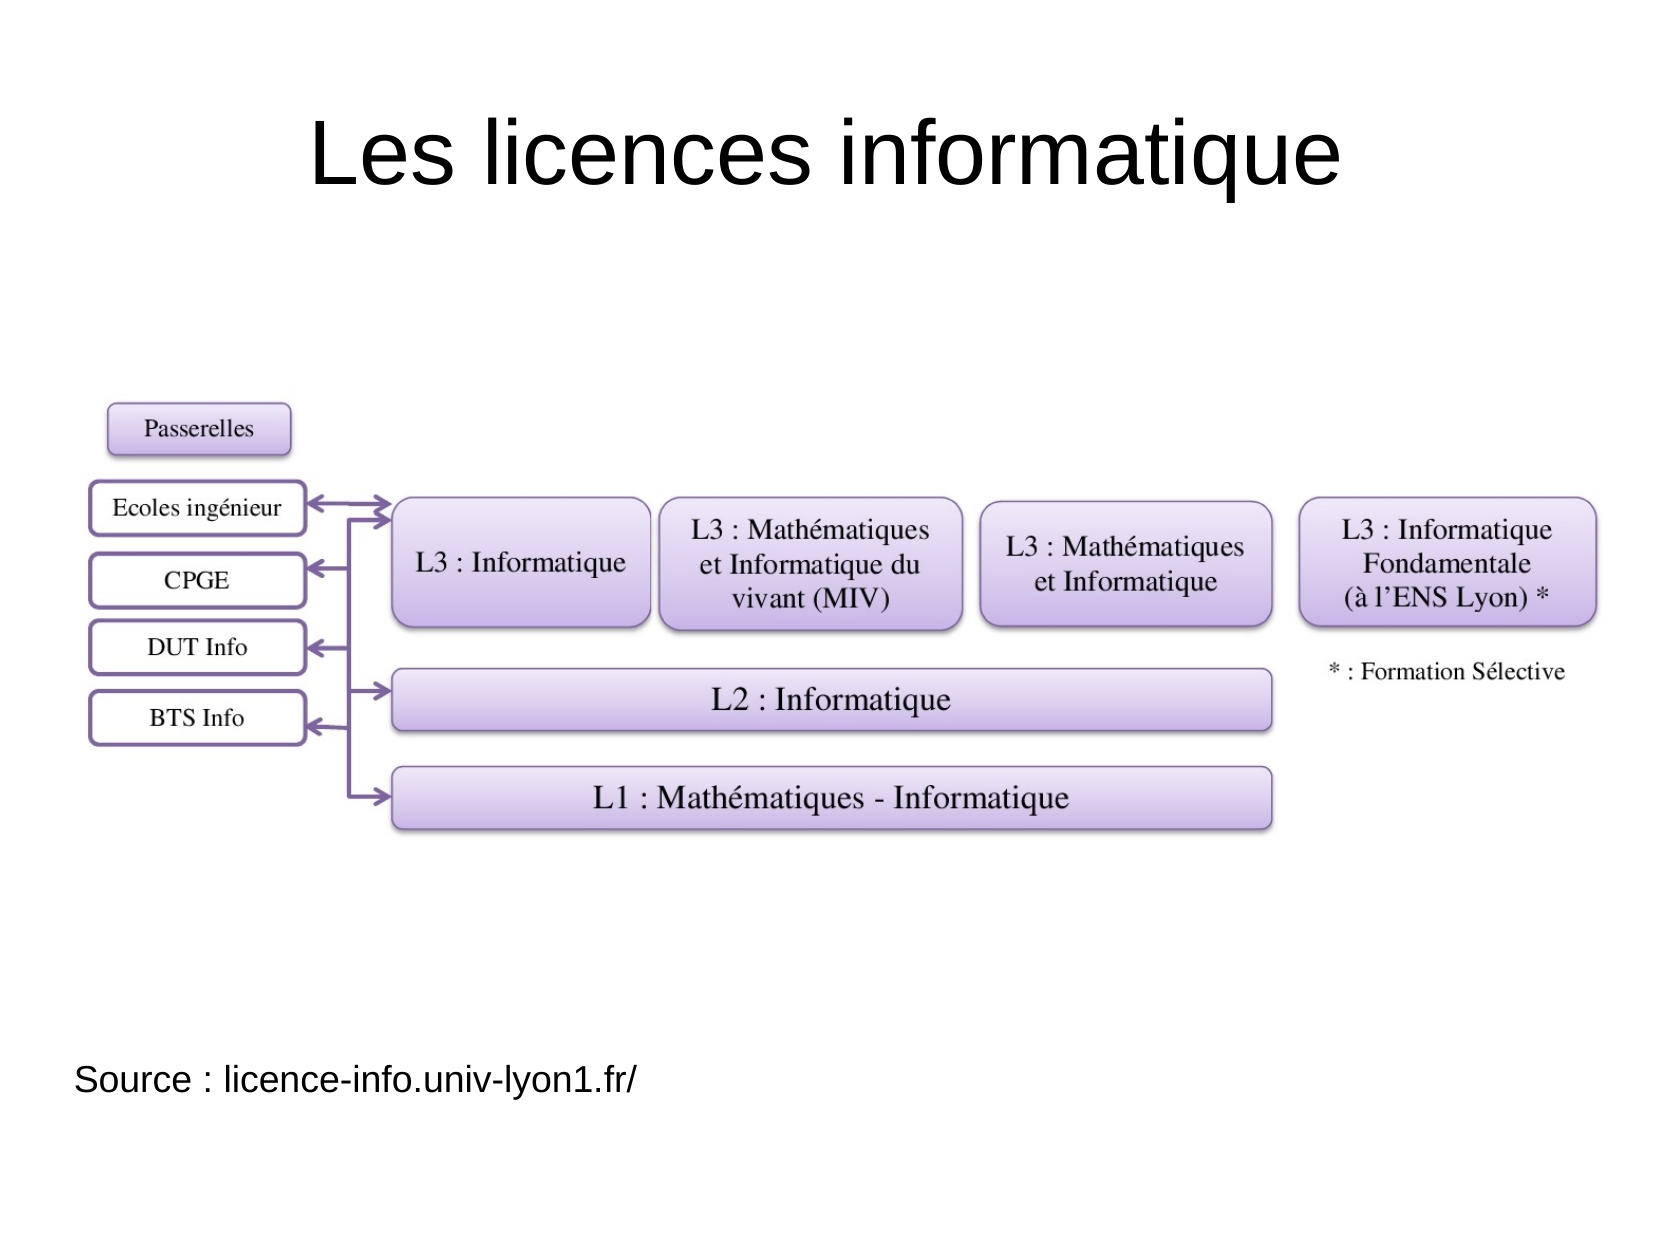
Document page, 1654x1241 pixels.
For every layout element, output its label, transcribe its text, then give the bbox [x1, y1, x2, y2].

picture [29, 354, 1625, 896]
title Les licences informatique [82, 49, 1571, 257]
text_box Source : licence-info.univ-lyon1.fr/ [59, 1051, 1595, 1108]
